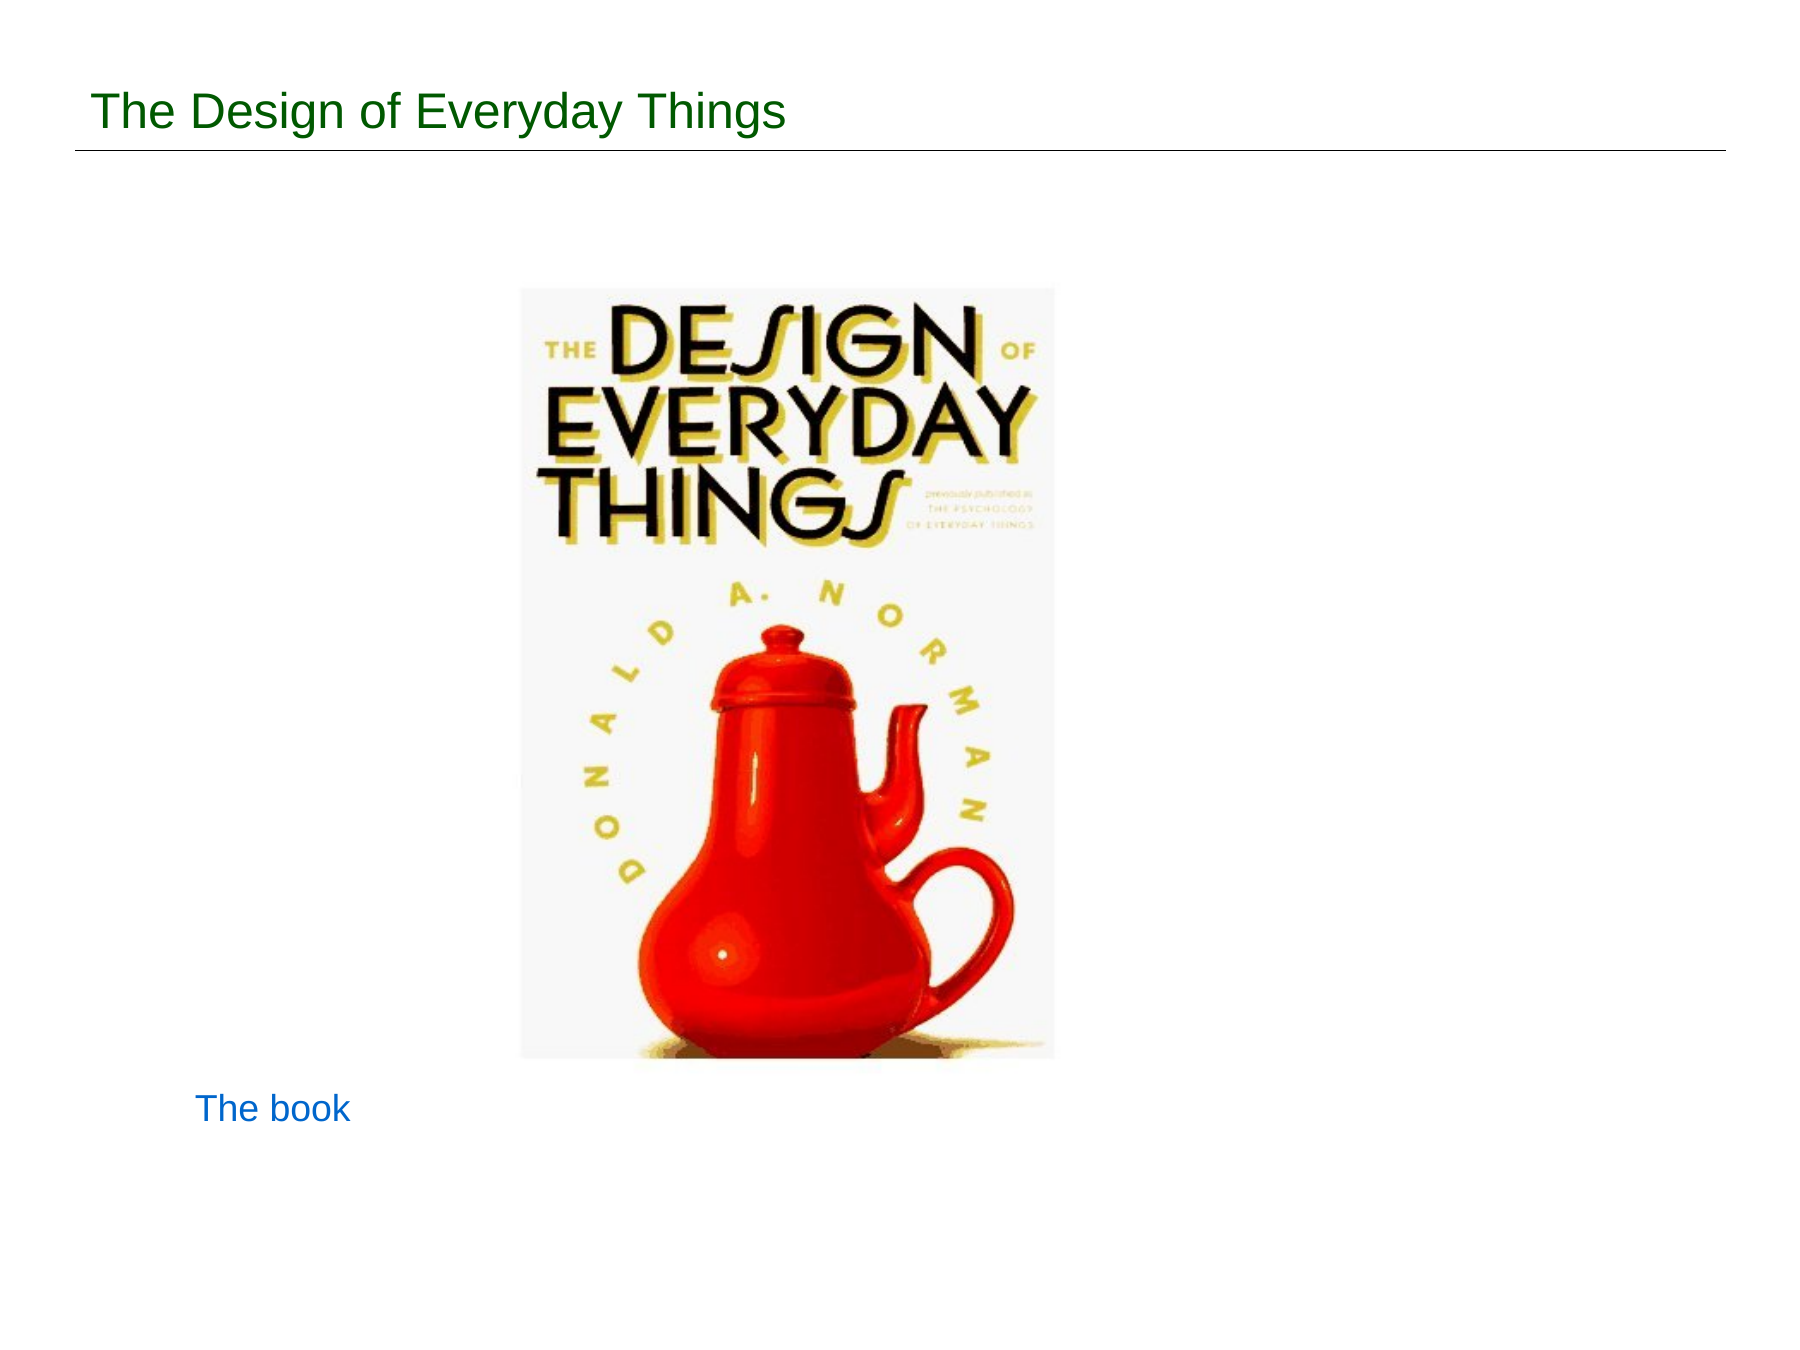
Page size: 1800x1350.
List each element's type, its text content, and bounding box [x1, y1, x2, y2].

picture [360, 269, 1218, 1081]
text_box The book [180, 1080, 1441, 1137]
title The Design of Everyday Things [90, 38, 1710, 147]
